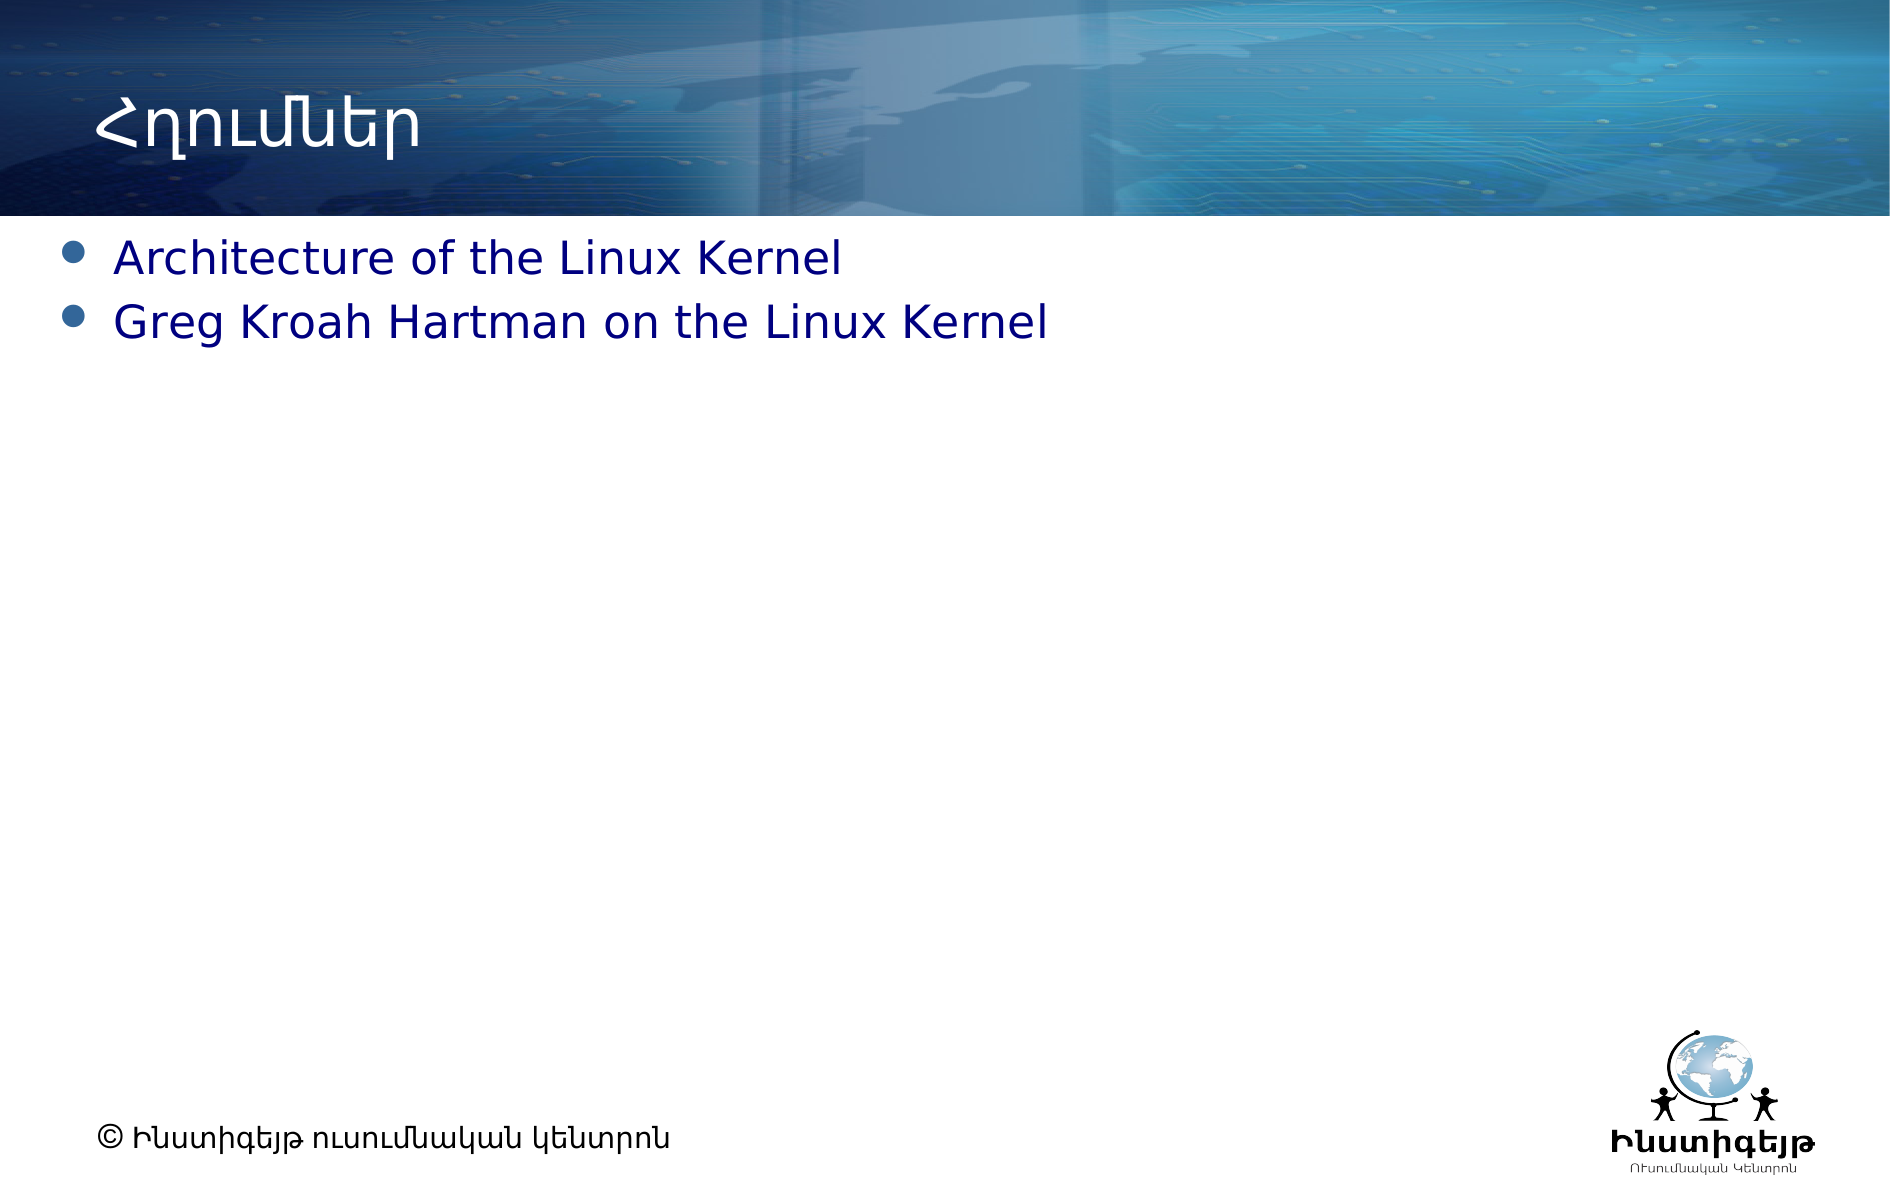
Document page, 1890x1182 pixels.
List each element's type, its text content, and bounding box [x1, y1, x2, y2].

picture [0, 0, 1890, 216]
list Architecture of the Linux Kernel Greg Kroah Hartman on the Linux Kernel [59, 236, 1831, 922]
title Հղումներ [94, 54, 1793, 210]
picture [1612, 1030, 1815, 1175]
